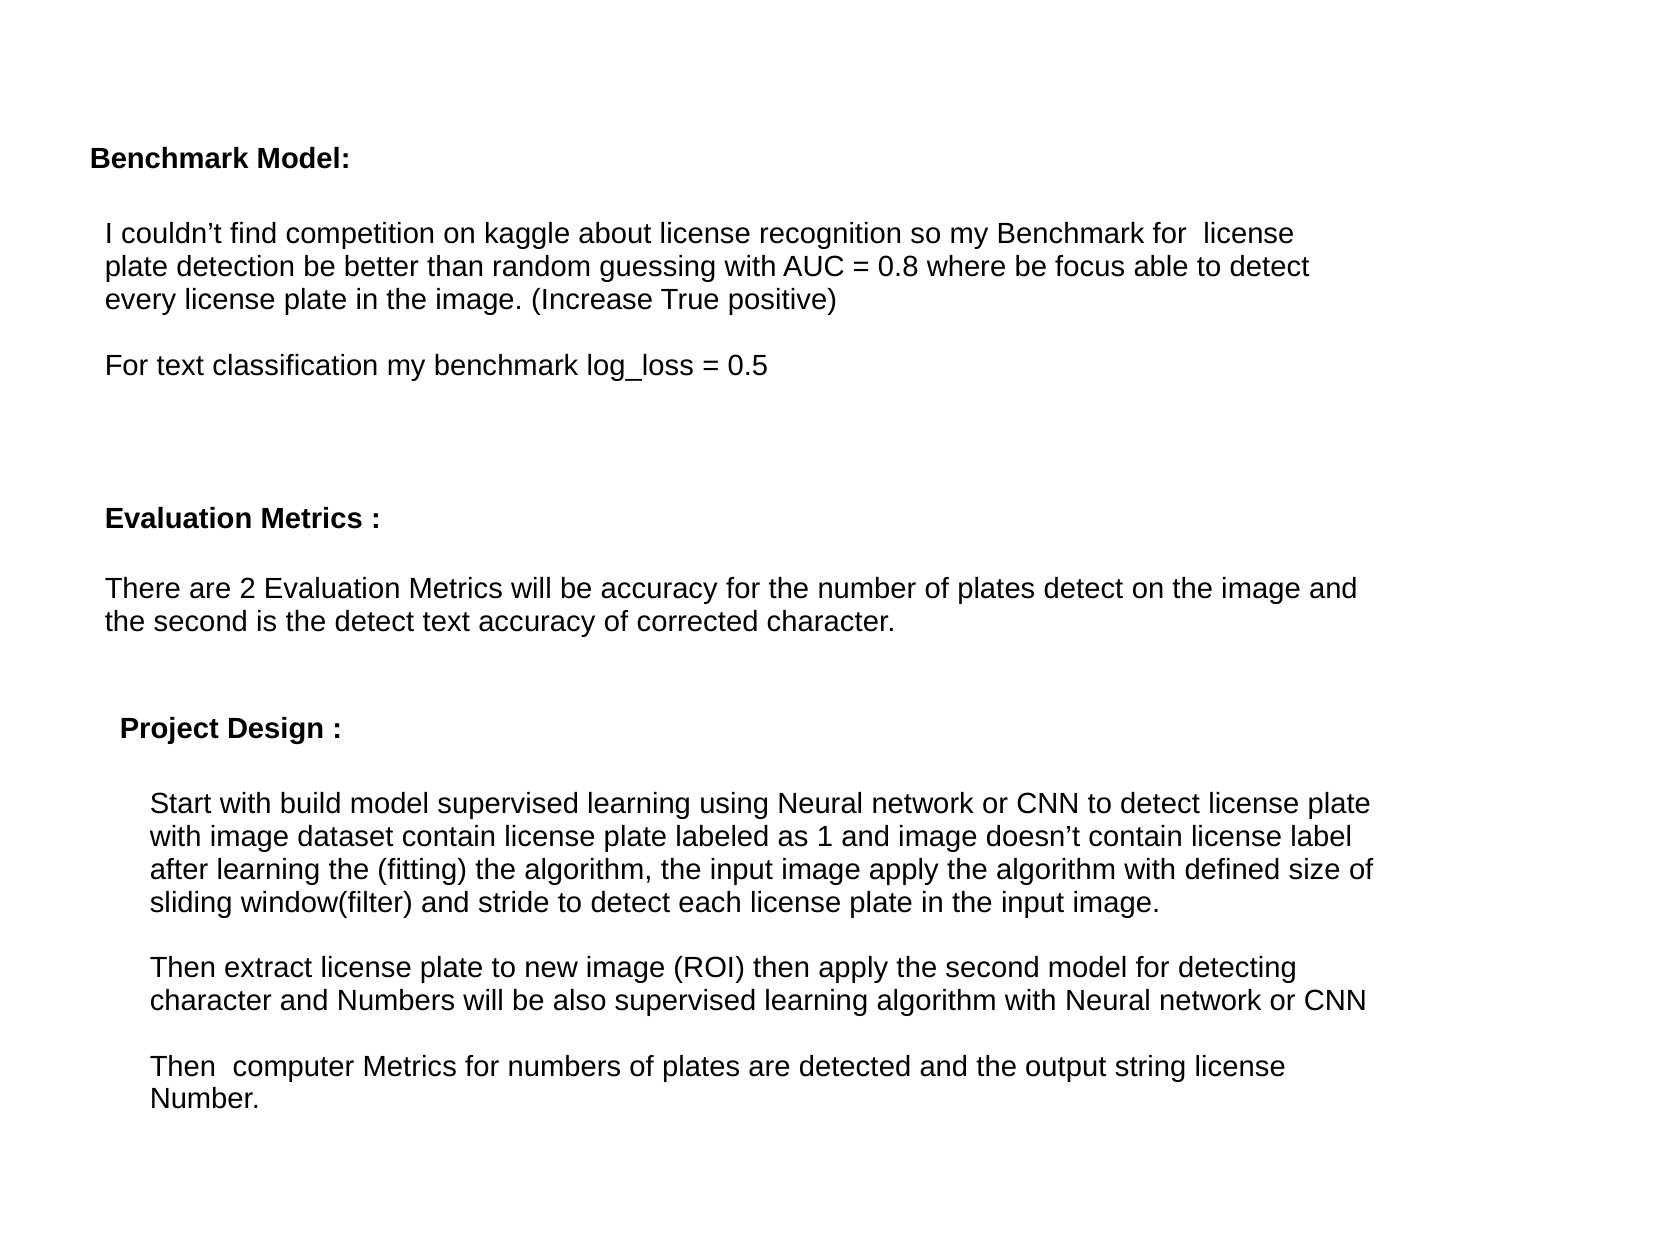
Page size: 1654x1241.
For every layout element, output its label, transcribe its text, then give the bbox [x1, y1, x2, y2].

text_box Start with build model supervised learning using Neural network or CNN to detect license plate with image dataset contain license plate labeled as 1 and image doesn’t contain license label after learning the (fitting) the algorithm, the input image apply the algorithm with defined size of sliding window(filter) and stride to detect each license plate in the input image. Then extract license plate to new image (ROI) then apply the second model for detecting character and Numbers will be also supervised learning algorithm with Neural network or CNN Then computer Metrics for numbers of plates are detected and the output string license Number. [135, 780, 1396, 1123]
text_box I couldn’t find competition on kaggle about license recognition so my Benchmark for license plate detection be better than random guessing with AUC = 0.8 where be focus able to detect every license plate in the image. (Increase True positive) For text classification my benchmark log_loss = 0.5 [90, 210, 1351, 389]
text_box Evaluation Metrics : [90, 495, 421, 543]
text_box There are 2 Evaluation Metrics will be accuracy for the number of plates detect on the image and the second is the detect text accuracy of corrected character. [90, 564, 1411, 646]
text_box Project Design : [105, 705, 361, 753]
text_box Benchmark Model: [75, 135, 376, 196]
